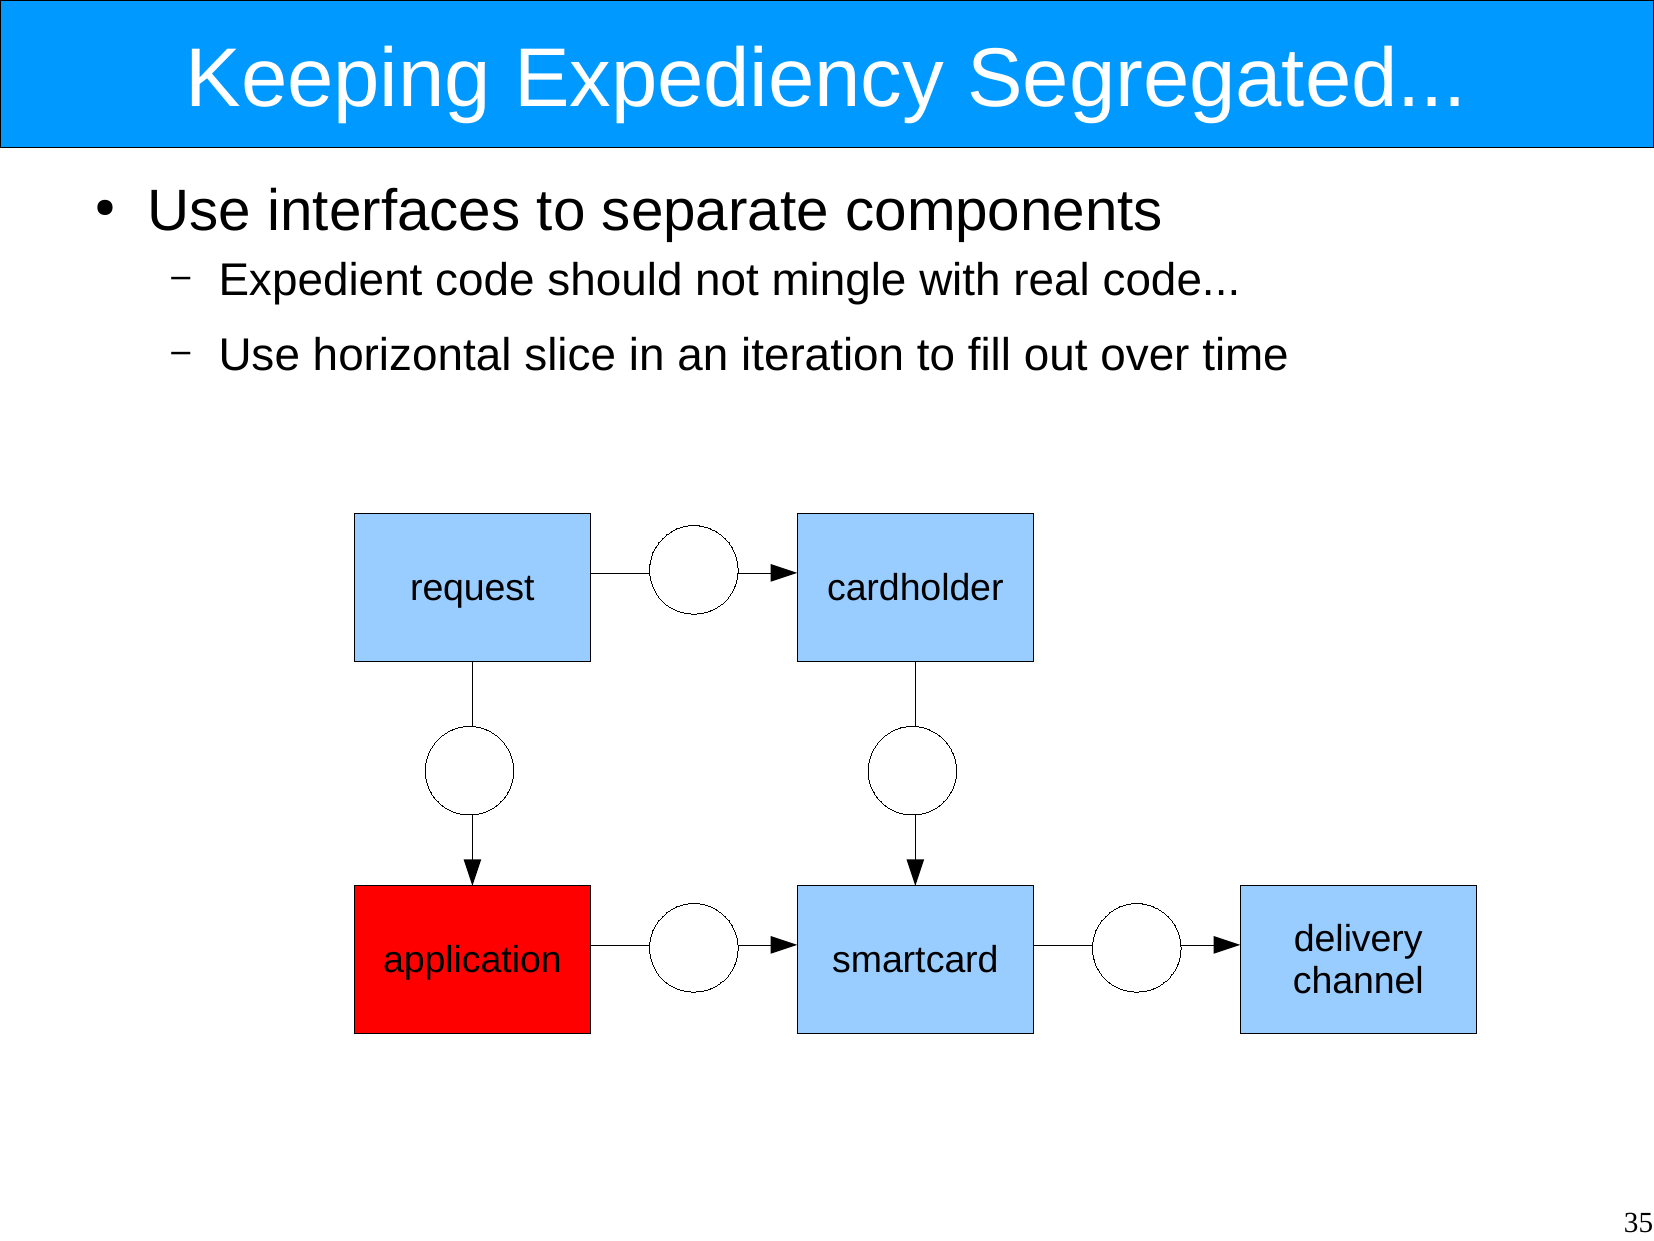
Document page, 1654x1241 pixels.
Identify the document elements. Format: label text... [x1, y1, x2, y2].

text_box smartcard [797, 885, 1034, 1034]
title Keeping Expediency Segregated... [82, 21, 1571, 135]
list Use interfaces to separate components Expedient code should not mingle with real code... Use horizontal slice in an iteration to fill out over time [76, 177, 1565, 1196]
text_box cardholder [797, 513, 1034, 662]
text_box application [354, 885, 591, 1034]
text_box [649, 525, 739, 615]
text_box [868, 726, 957, 815]
text_box [425, 726, 514, 815]
text_box delivery channel [1240, 885, 1477, 1034]
text_box request [354, 513, 591, 662]
text_box [649, 903, 739, 993]
text_box [1092, 903, 1182, 993]
